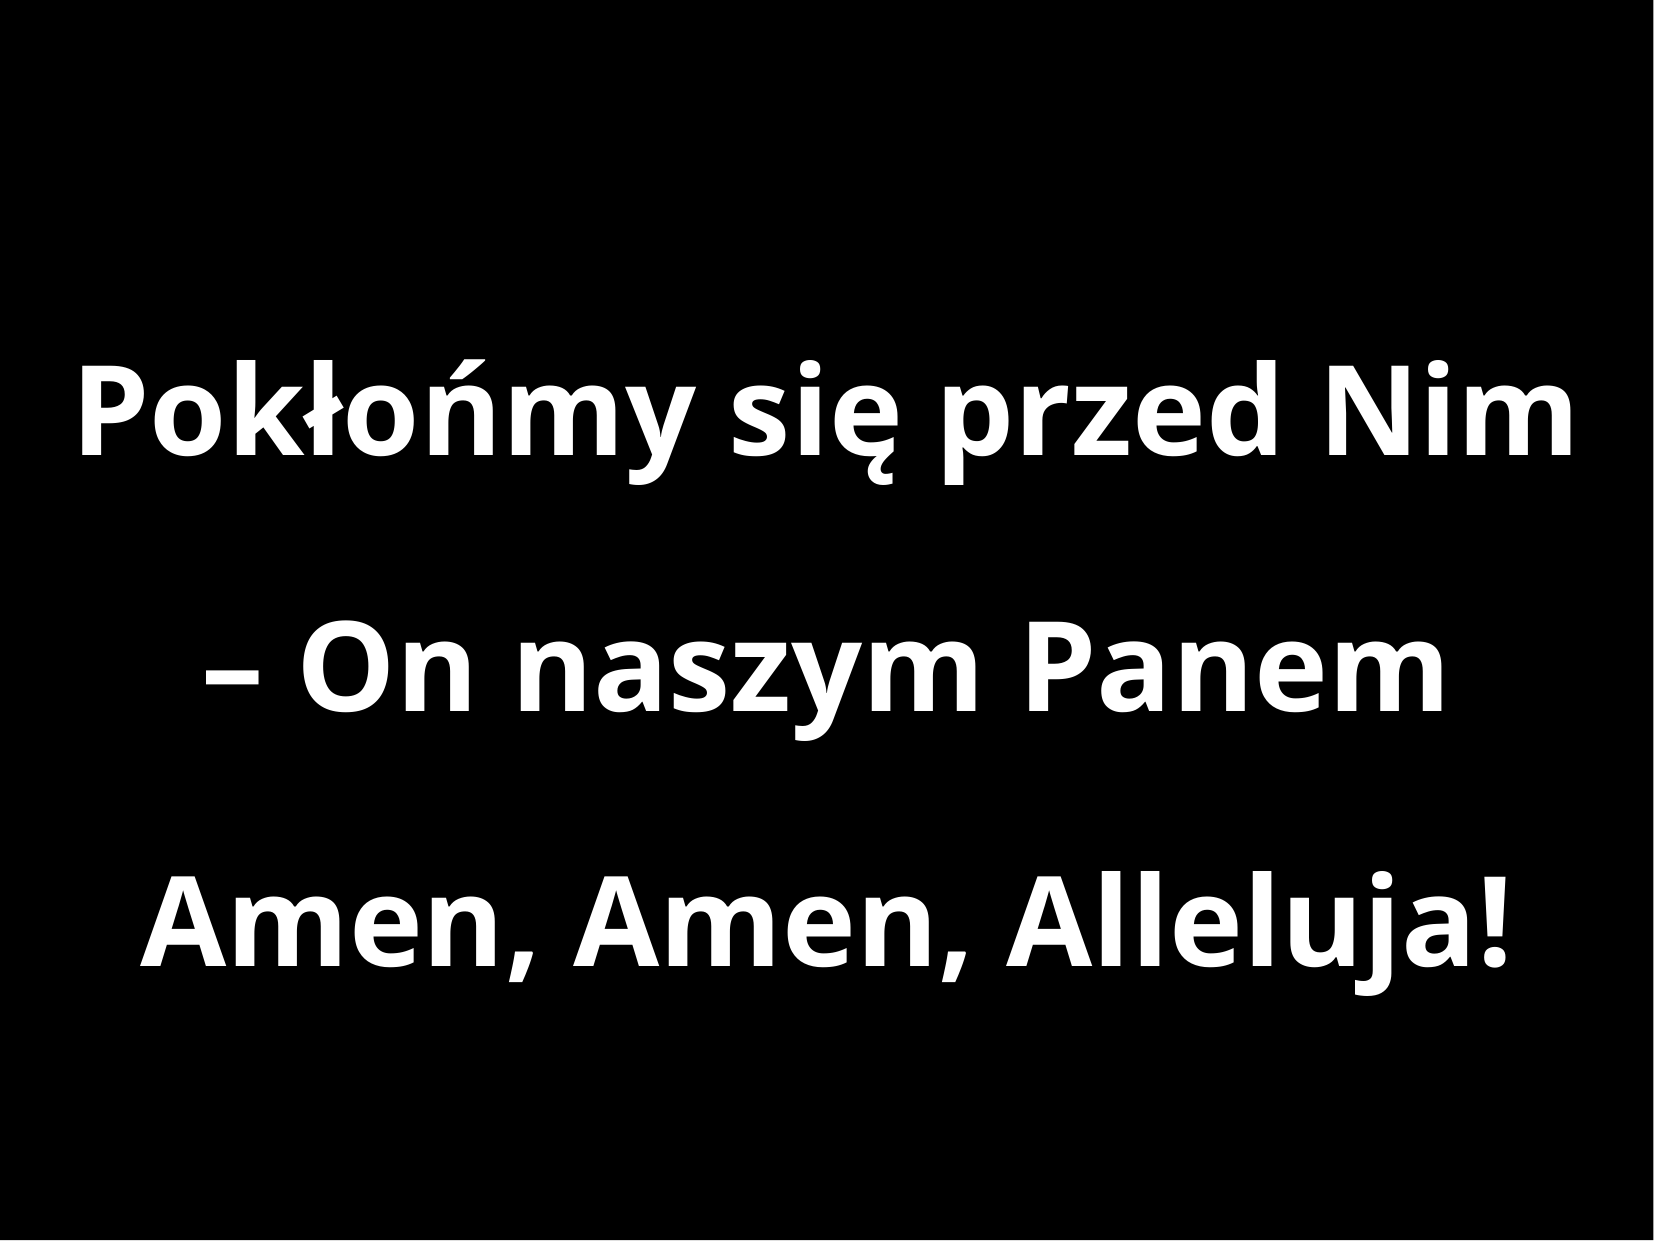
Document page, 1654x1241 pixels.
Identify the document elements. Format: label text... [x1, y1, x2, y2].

title Pokłońmy się przed Nim – On naszym Panem Amen, Amen, Alleluja! [0, 0, 1654, 1241]
